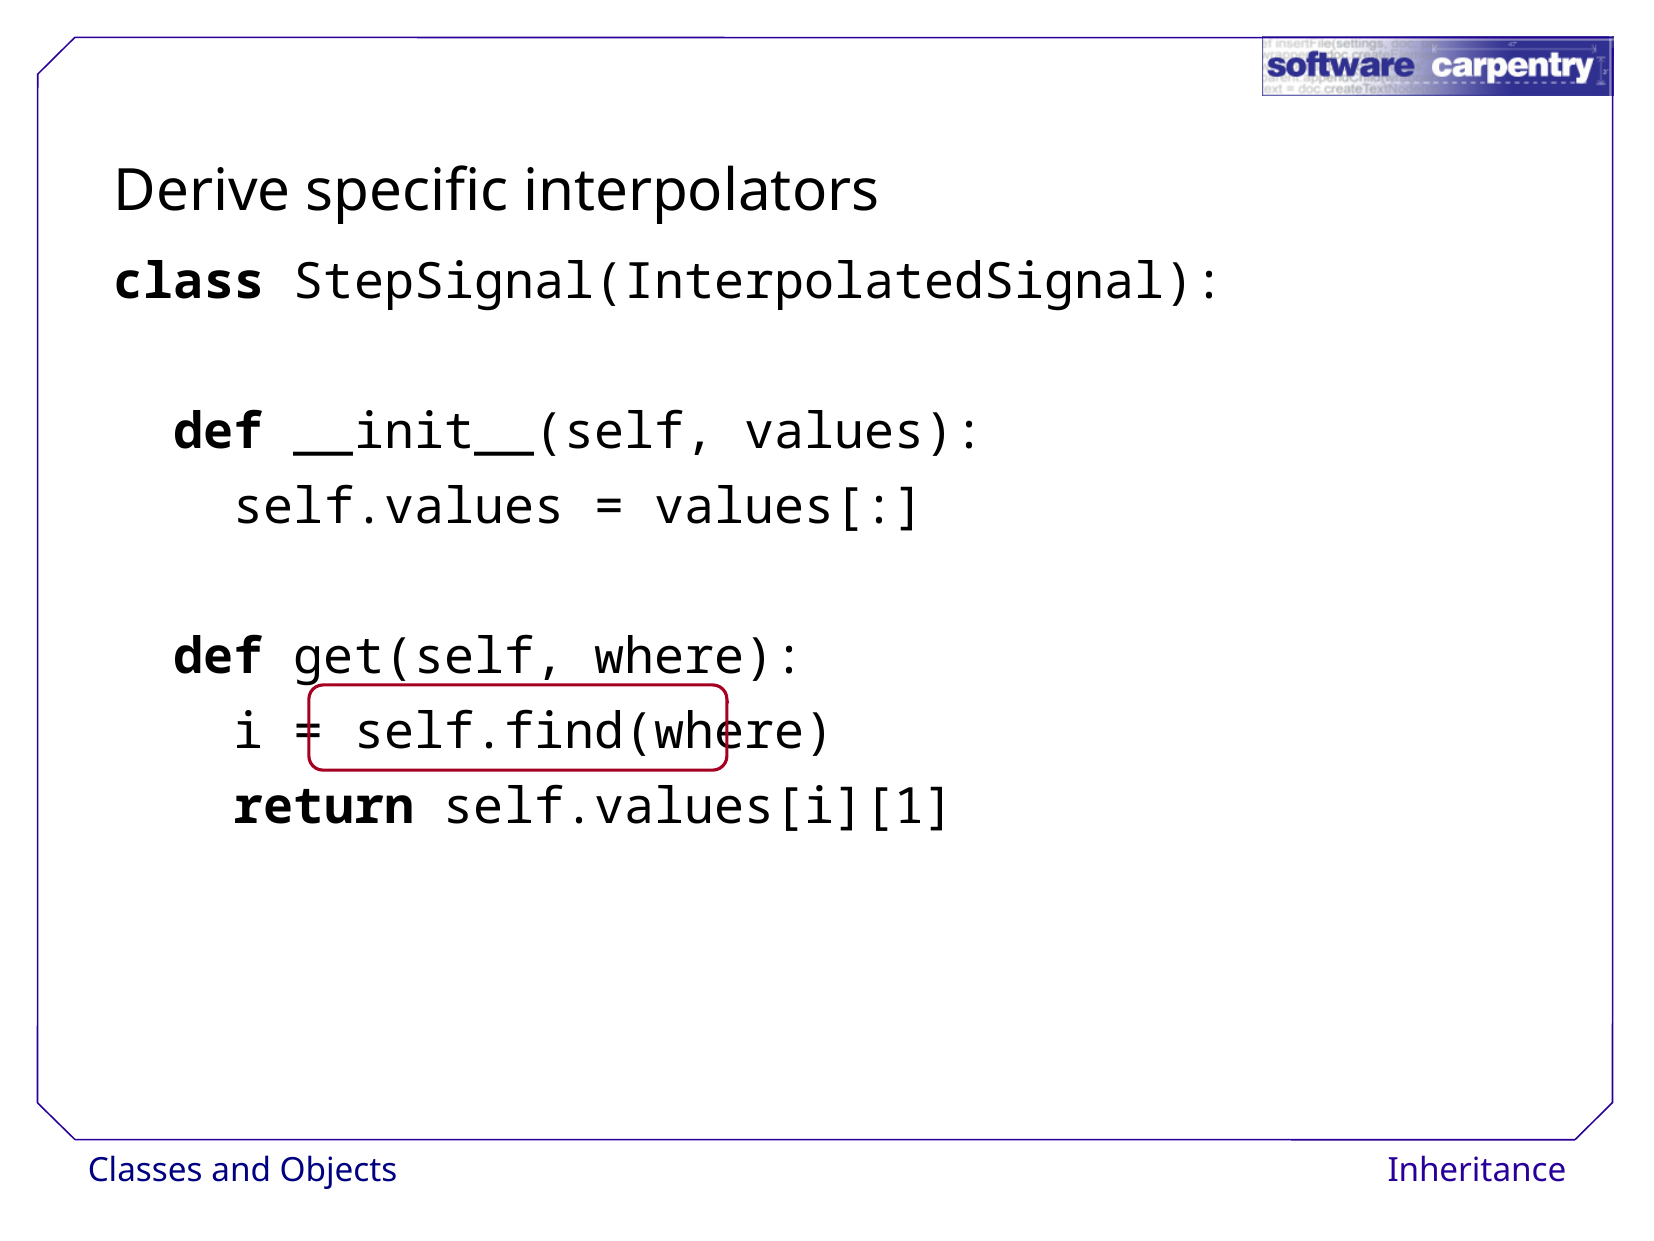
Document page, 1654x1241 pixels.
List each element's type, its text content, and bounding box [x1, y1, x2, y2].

text_box Derive specific interpolators [99, 109, 1517, 225]
picture [1262, 36, 1614, 96]
text_box class StepSignal(InterpolatedSignal): def __init__(self, values): self.values = values[:] def get(self, where): i = self.find(where) return self.values[i][1] [99, 225, 1517, 842]
